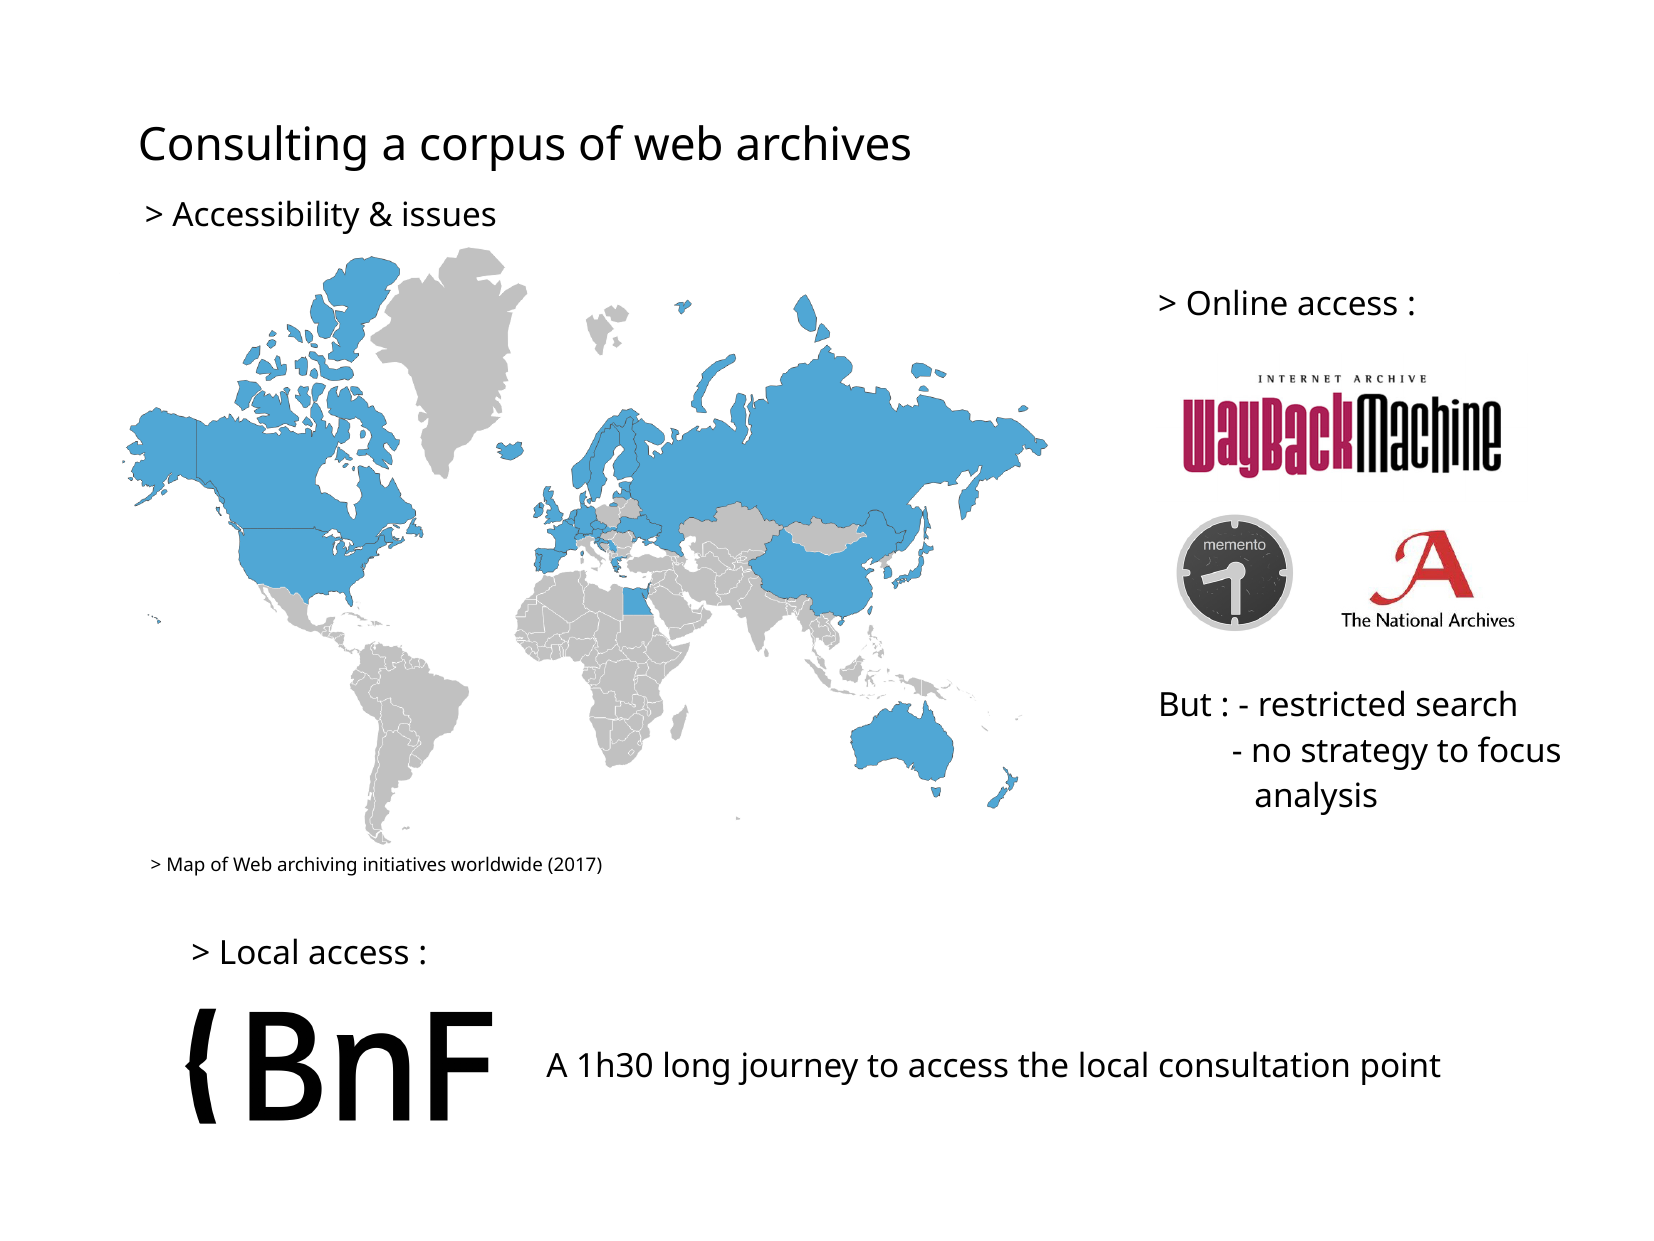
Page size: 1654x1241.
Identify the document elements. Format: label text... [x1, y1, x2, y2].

picture [104, 247, 1066, 845]
picture [1340, 519, 1519, 650]
text_box Consulting a corpus of web archives [123, 118, 973, 233]
text_box > Local access : [176, 921, 444, 976]
text_box A 1h30 long journey to access the local consultation point [531, 1034, 1441, 1128]
picture [140, 950, 544, 1164]
text_box But : - restricted search - no strategy to focus analysis [1143, 673, 1574, 808]
picture [1156, 353, 1528, 502]
text_box > Map of Web archiving initiatives worldwide (2017) [135, 844, 600, 882]
picture [1175, 513, 1294, 632]
text_box > Online access : [1143, 272, 1428, 327]
text_box > Accessibility & issues [130, 183, 508, 238]
